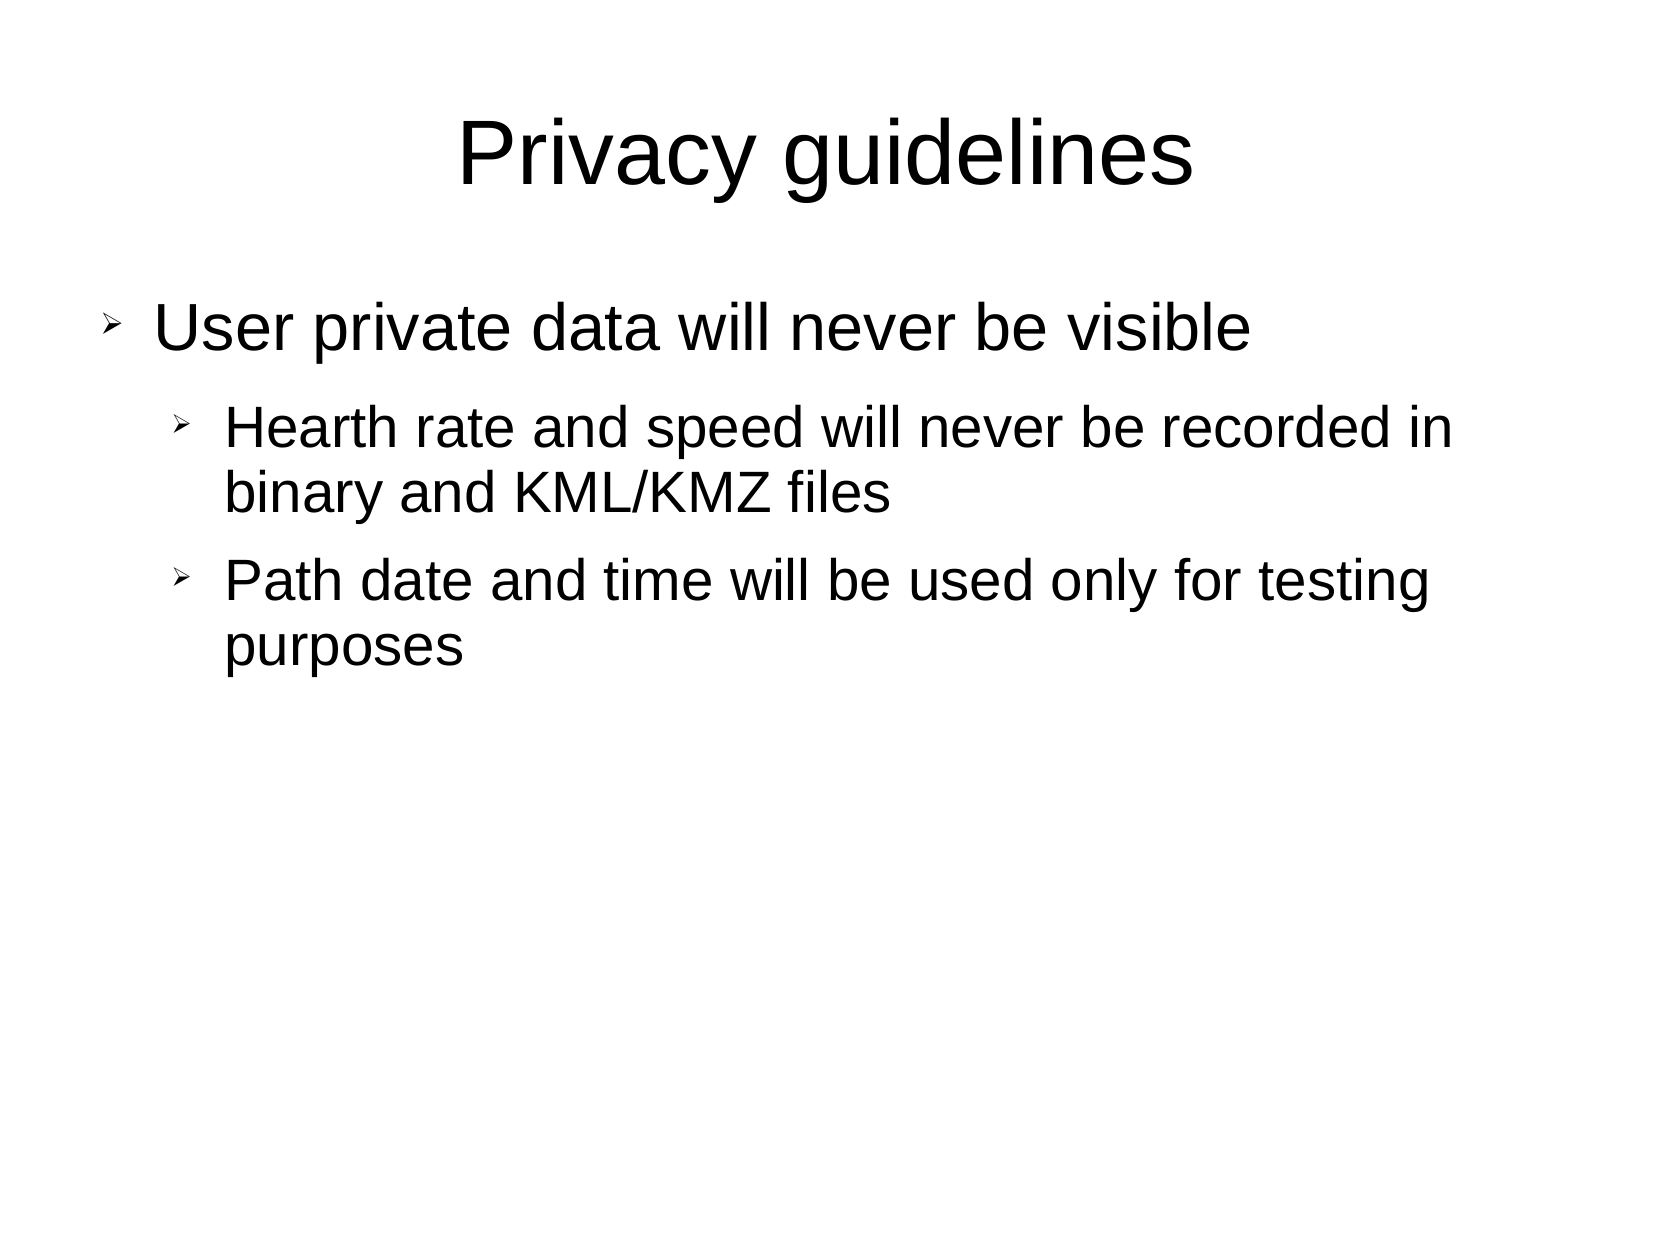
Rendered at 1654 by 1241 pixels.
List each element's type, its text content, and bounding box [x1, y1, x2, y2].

title Privacy guidelines [82, 49, 1571, 257]
list User private data will never be visible Hearth rate and speed will never be recorded in binary and KML/KMZ files Path date and time will be used only for testing purposes [82, 290, 1571, 1010]
